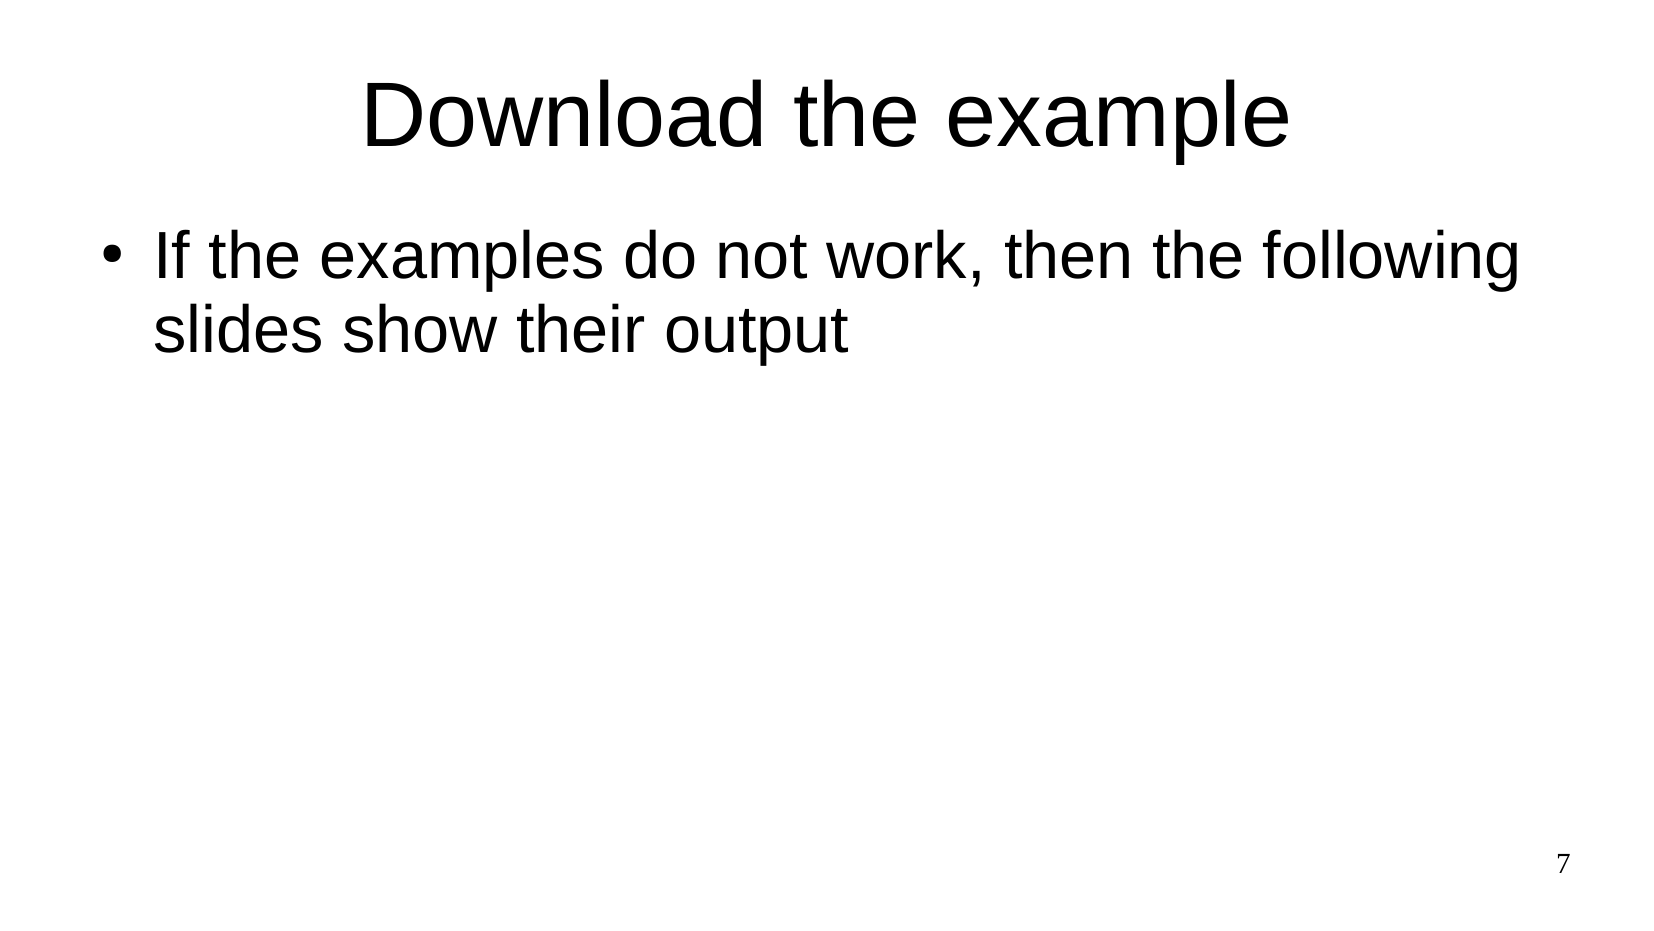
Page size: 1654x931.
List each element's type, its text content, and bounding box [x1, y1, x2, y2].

list If the examples do not work, then the following slides show their output [82, 217, 1571, 758]
title Download the example [82, 37, 1571, 193]
